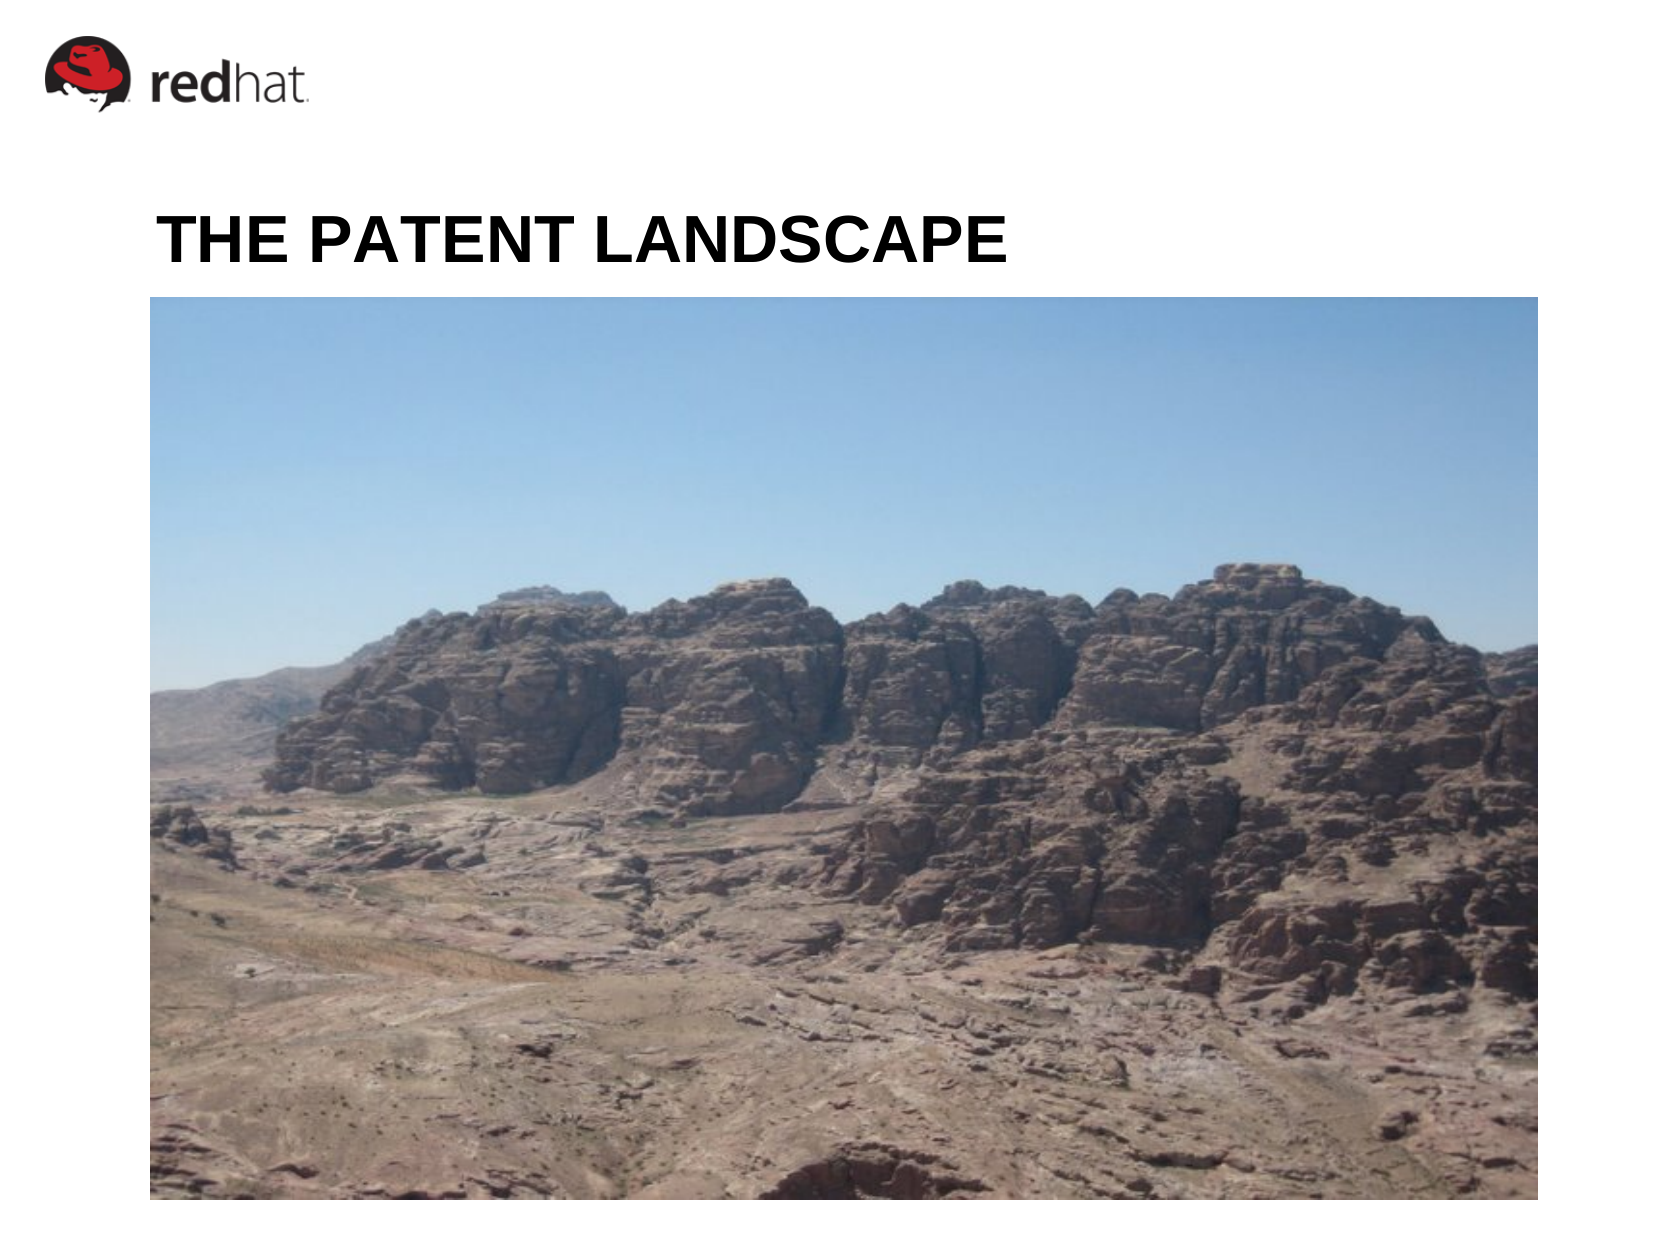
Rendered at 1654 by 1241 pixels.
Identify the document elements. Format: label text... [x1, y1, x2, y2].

picture [45, 36, 309, 122]
picture [150, 297, 1538, 1201]
title THE PATENT LANDSCAPE [156, 204, 1502, 280]
